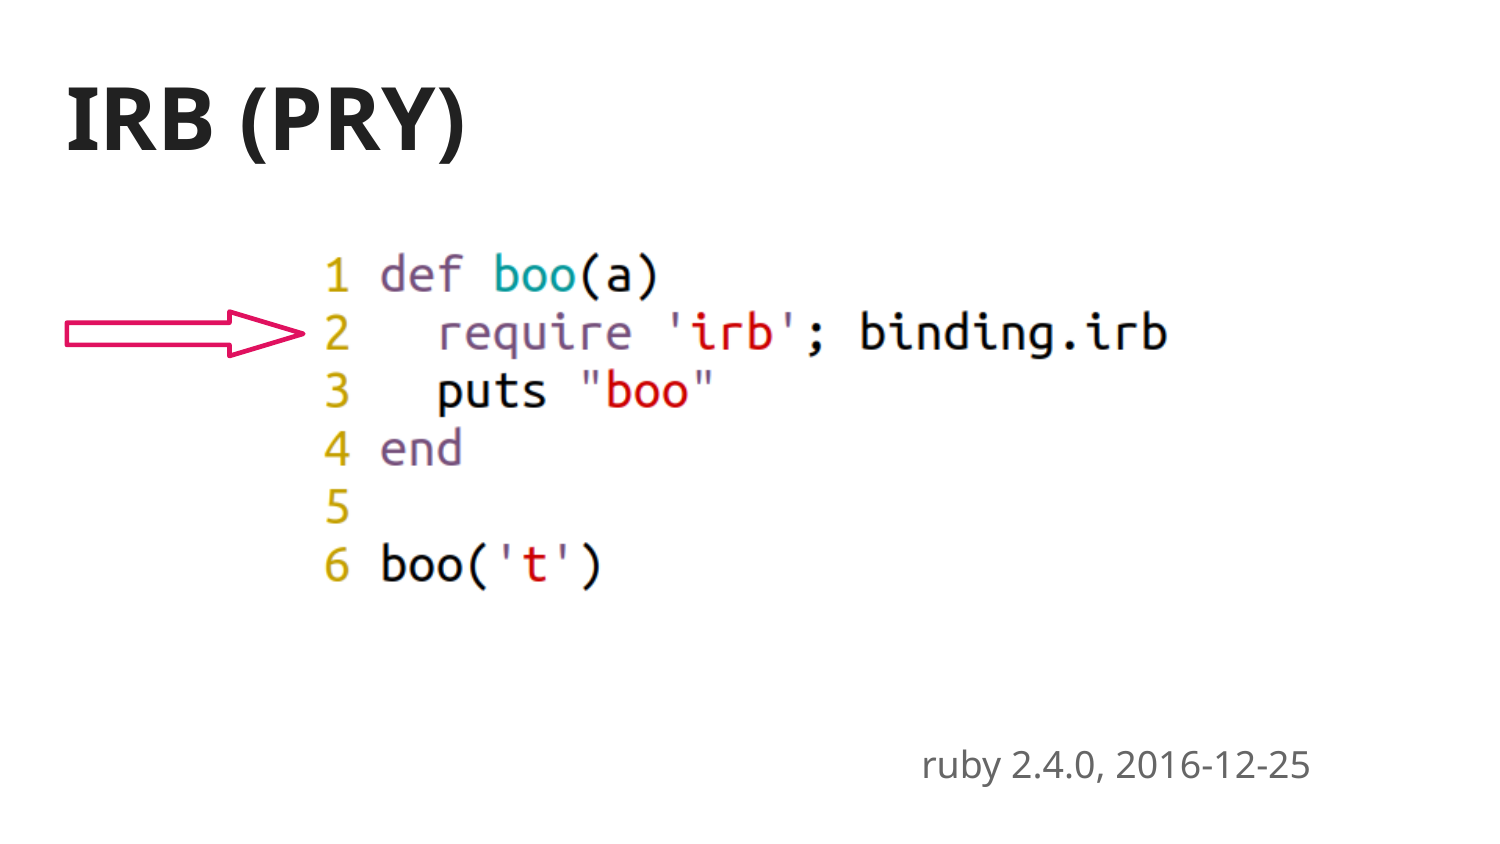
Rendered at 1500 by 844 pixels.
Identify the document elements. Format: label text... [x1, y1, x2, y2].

picture [264, 325, 292, 342]
title IRB (PRY) [51, 48, 1449, 180]
picture [264, 245, 1236, 599]
text_box ruby 2.4.0, 2016-12-25 [906, 718, 1449, 811]
